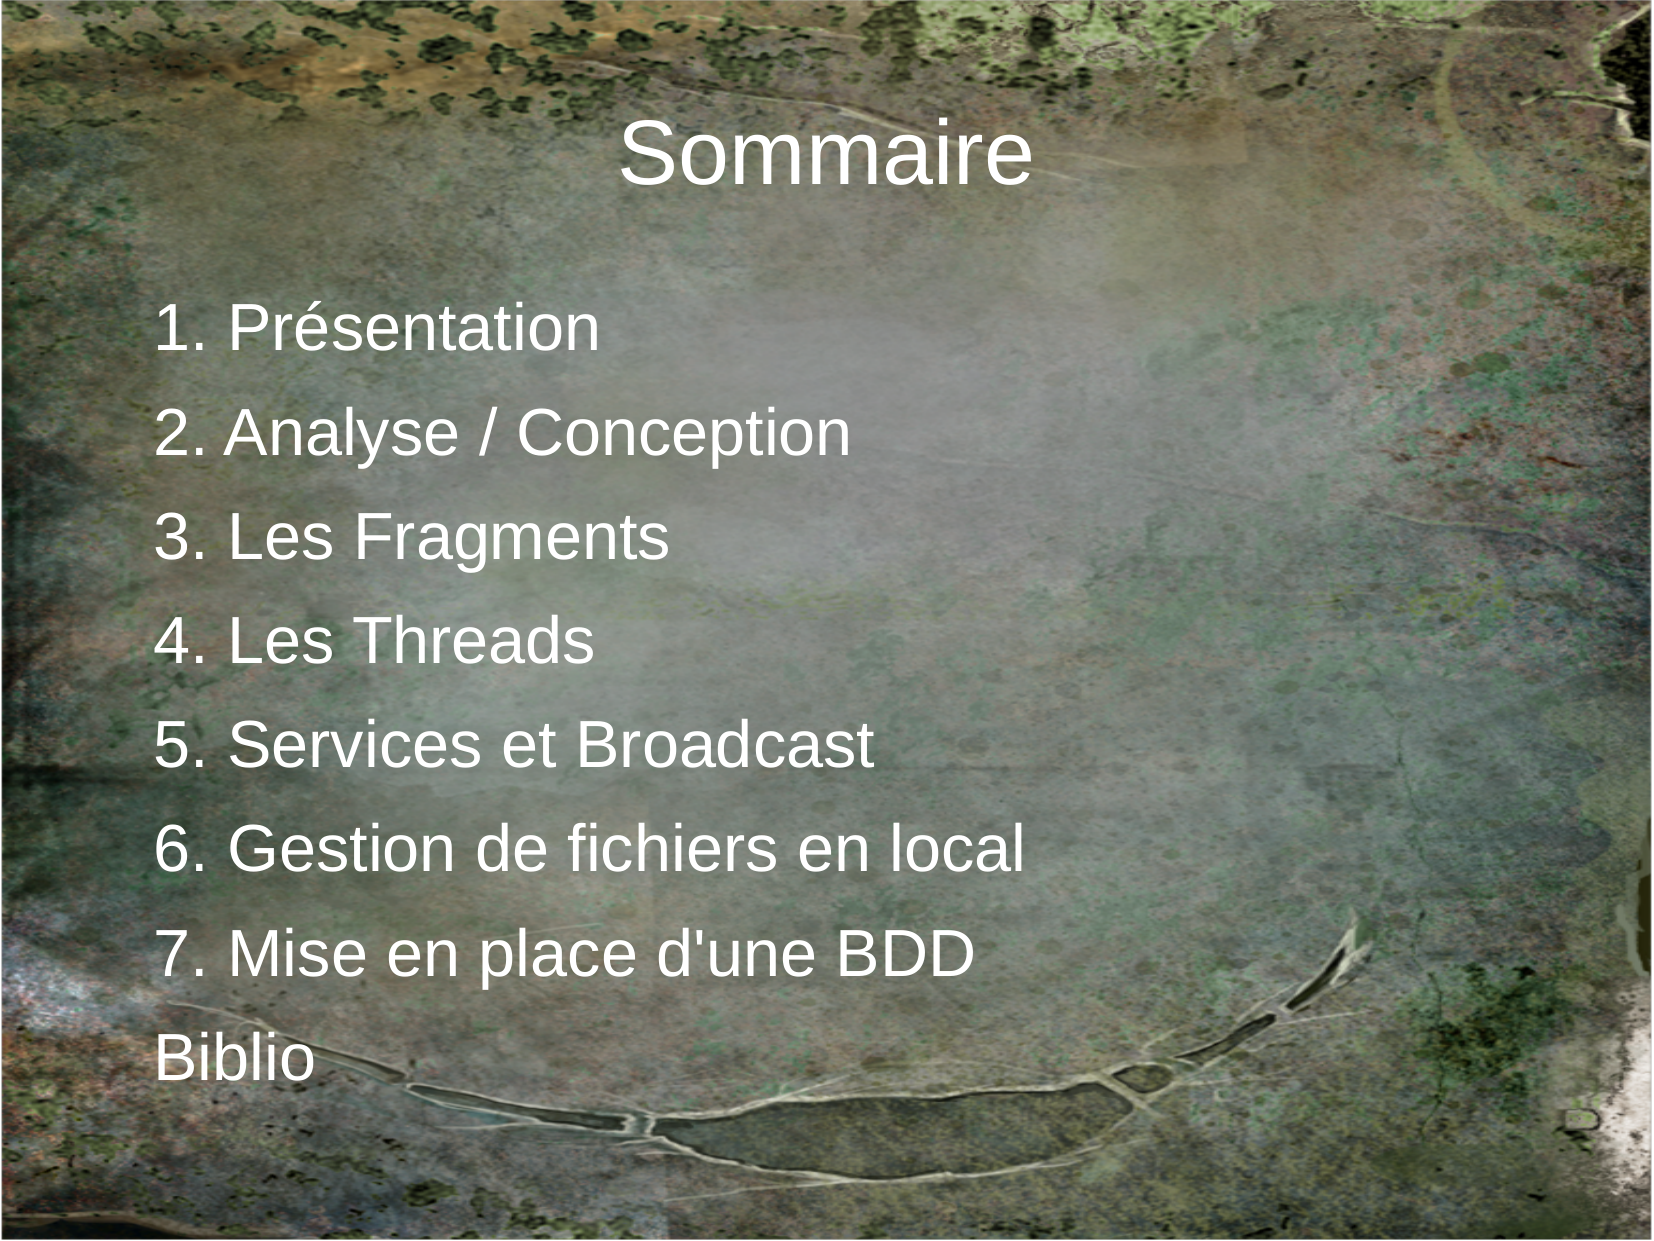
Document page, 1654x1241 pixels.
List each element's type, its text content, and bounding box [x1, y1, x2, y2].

picture [0, 0, 1654, 1241]
title Sommaire [82, 49, 1571, 257]
list 1. Présentation 2. Analyse / Conception 3. Les Fragments 4. Les Threads 5. Services et Broadcast 6. Gestion de fichiers en local 7. Mise en place d'une BDD Biblio [82, 290, 1571, 1170]
